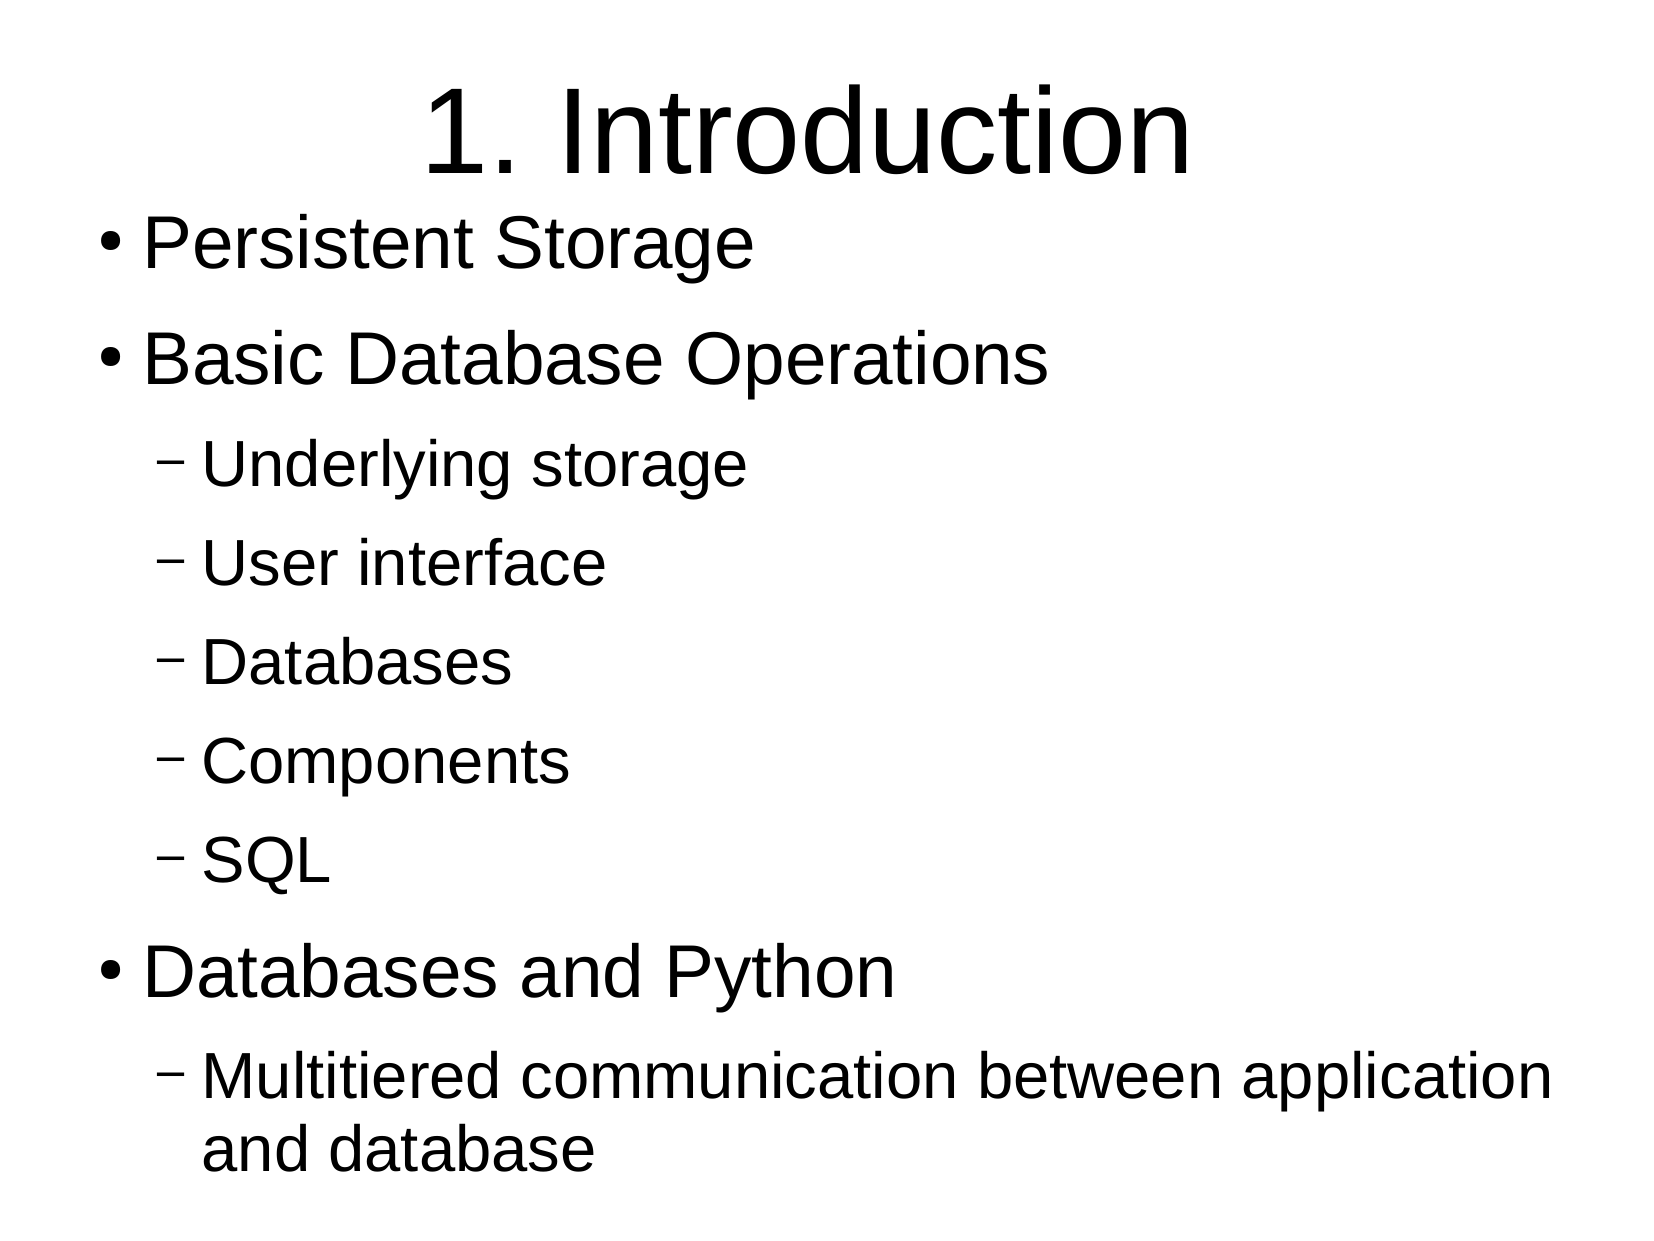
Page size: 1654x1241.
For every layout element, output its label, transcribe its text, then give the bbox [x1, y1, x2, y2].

title 1. Introduction [82, 62, 1571, 200]
list Persistent Storage Basic Database Operations Underlying storage User interface Databases Components SQL Databases and Python Multitiered communication between application and database [82, 200, 1607, 1193]
